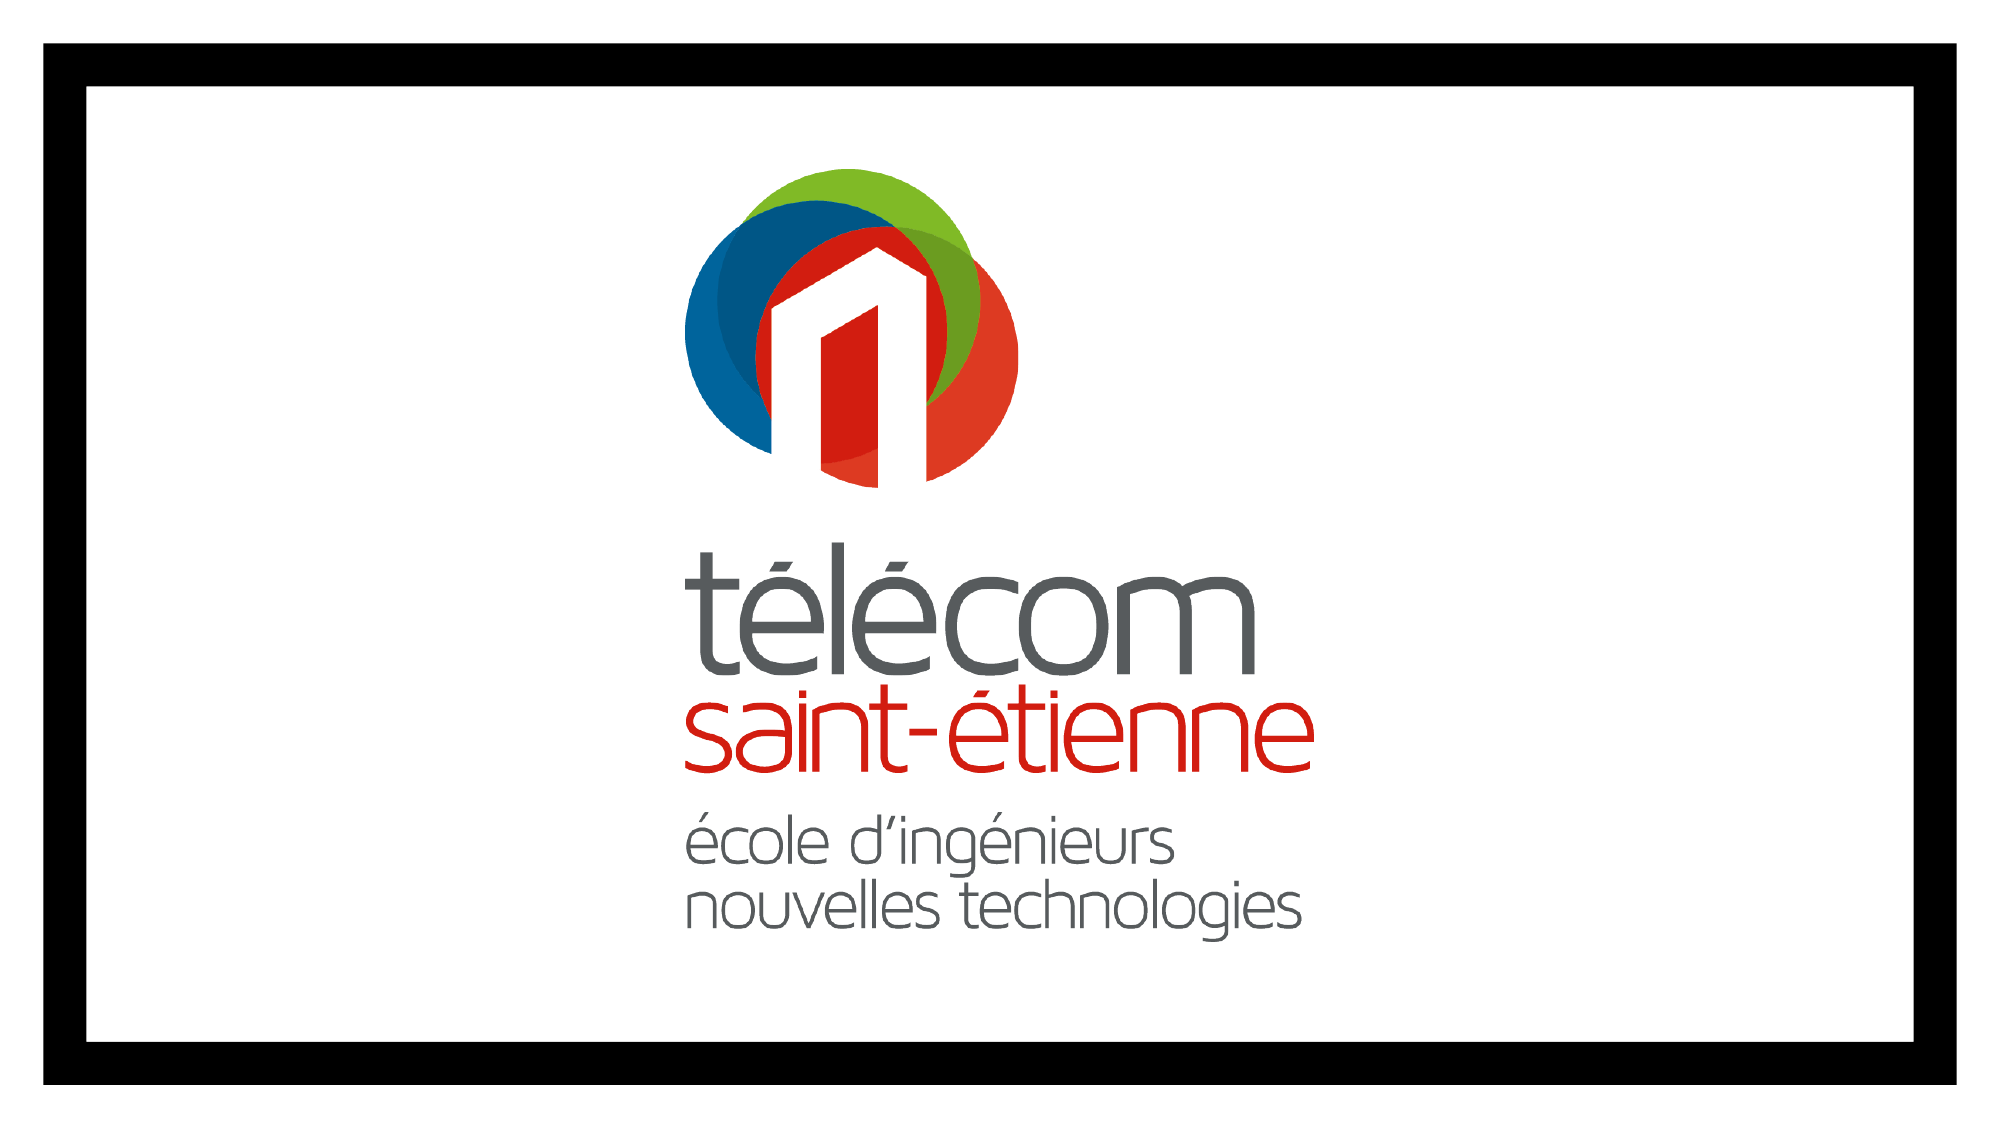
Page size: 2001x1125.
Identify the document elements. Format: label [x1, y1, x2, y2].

picture [685, 169, 1314, 942]
